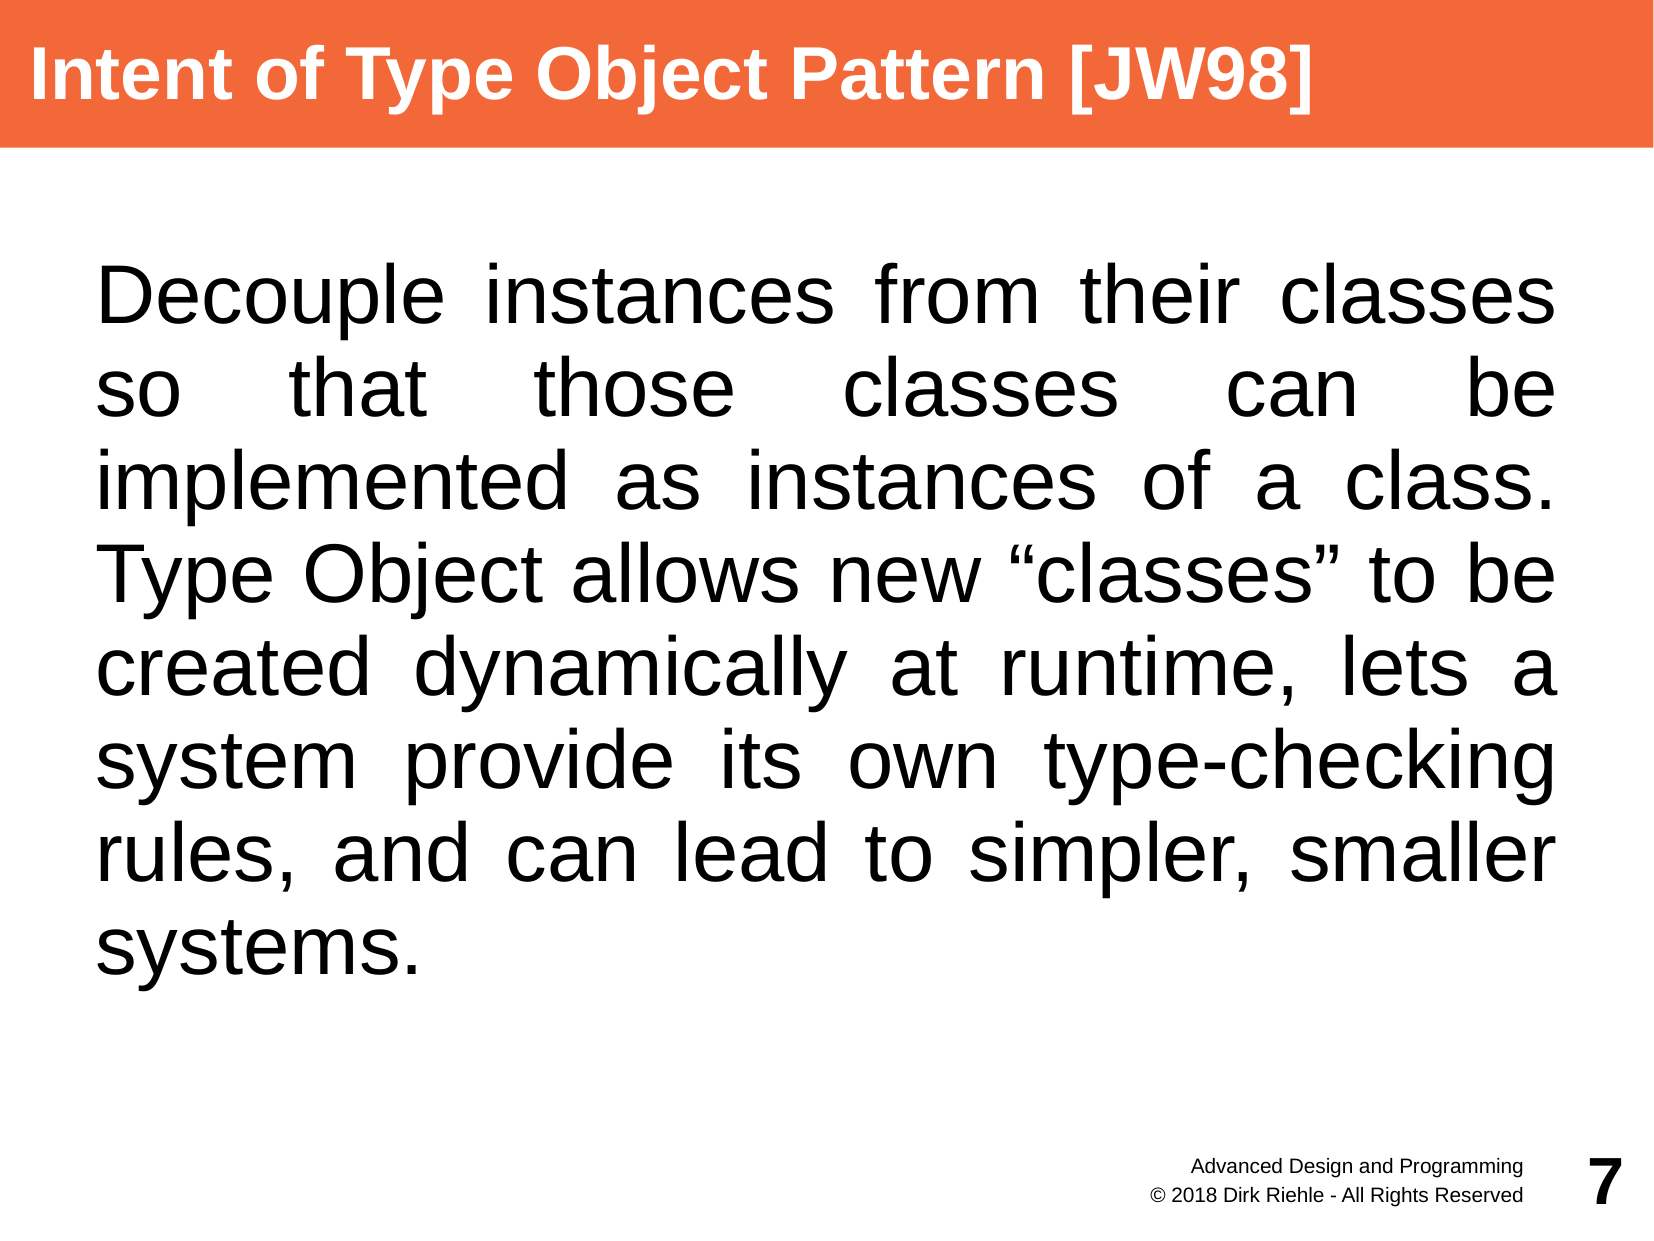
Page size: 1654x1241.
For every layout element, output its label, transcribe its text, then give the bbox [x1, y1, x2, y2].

title Intent of Type Object Pattern [JW98] [0, 0, 1654, 148]
list Decouple instances from their classes so that those classes can be implemented as instances of a class. Type Object allows new “classes” to be created dynamically at runtime, lets a system provide its own type-checking rules, and can lead to simpler, smaller systems. [29, 177, 1625, 1063]
